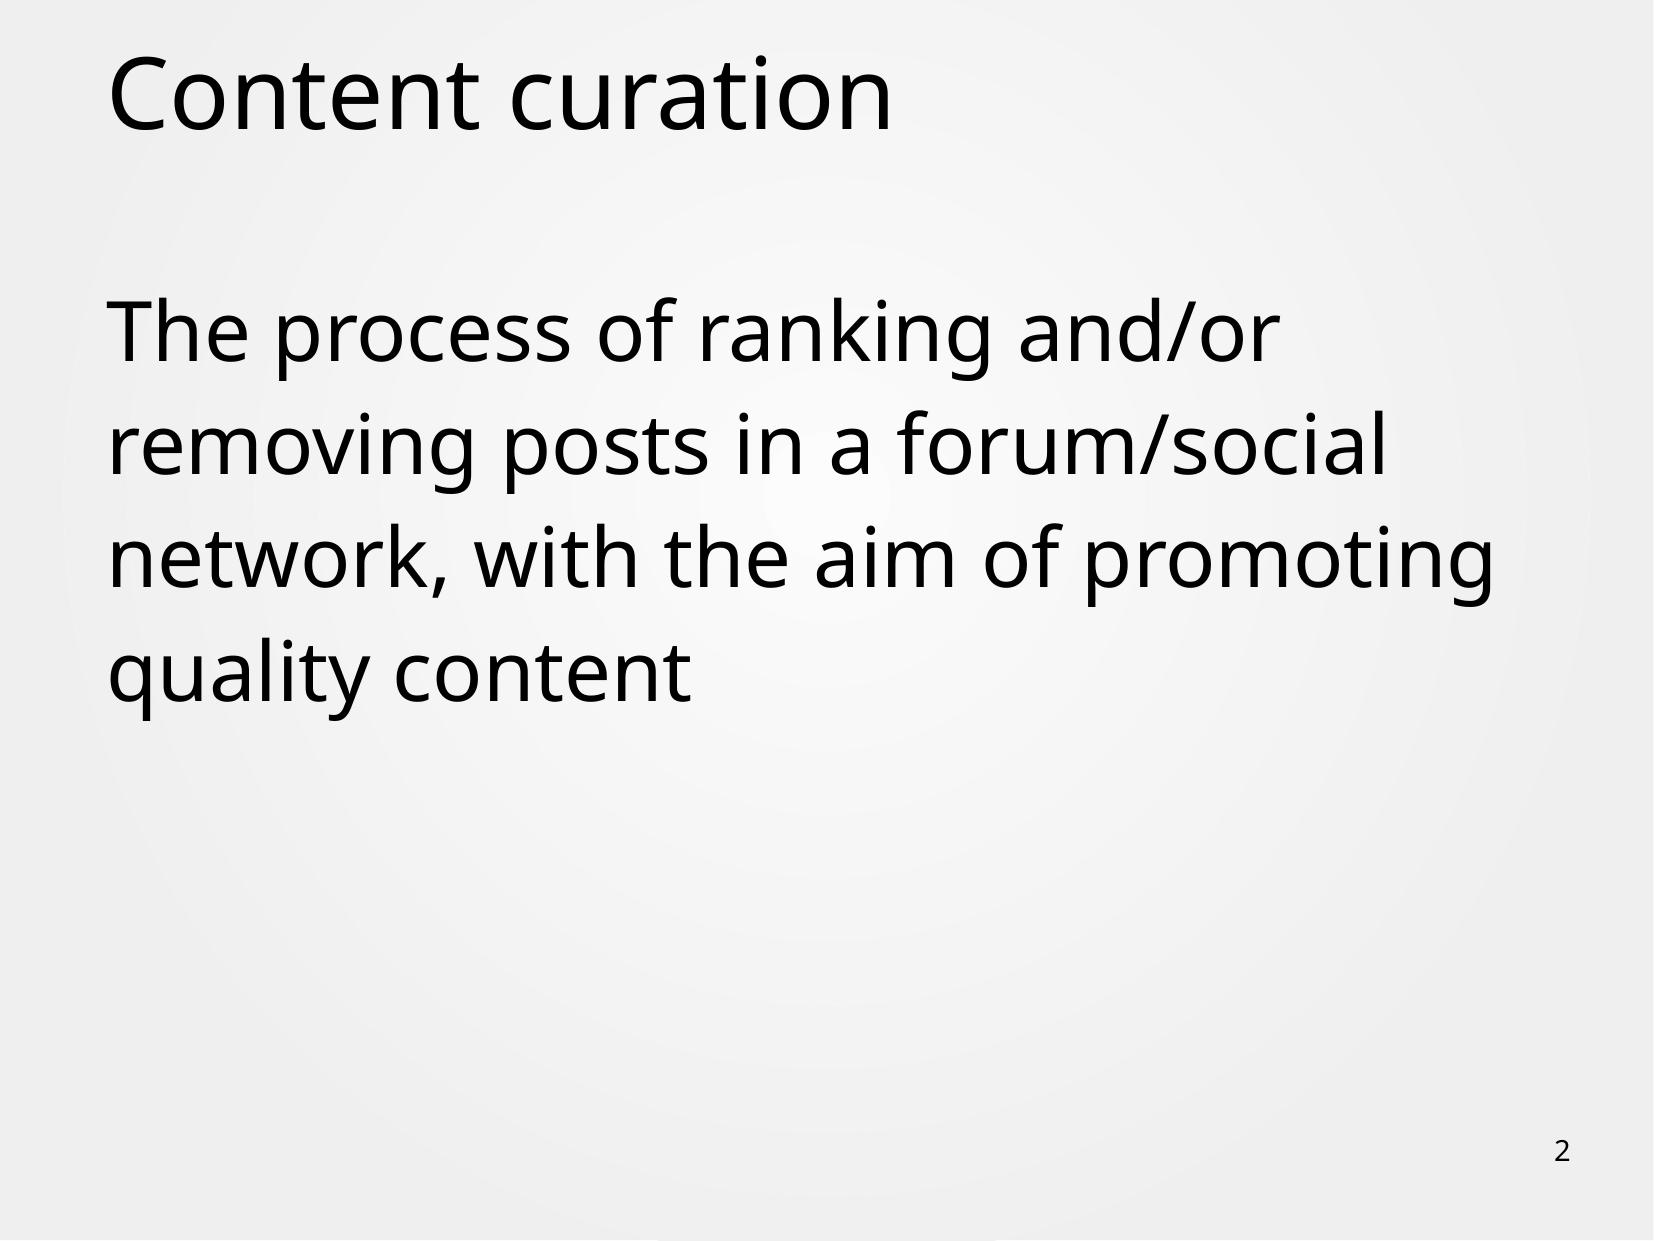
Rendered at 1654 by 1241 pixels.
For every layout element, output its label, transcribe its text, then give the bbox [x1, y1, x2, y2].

title Content curation The process of ranking and/or removing posts in a forum/social network, with the aim of promoting quality content [106, 124, 1548, 726]
